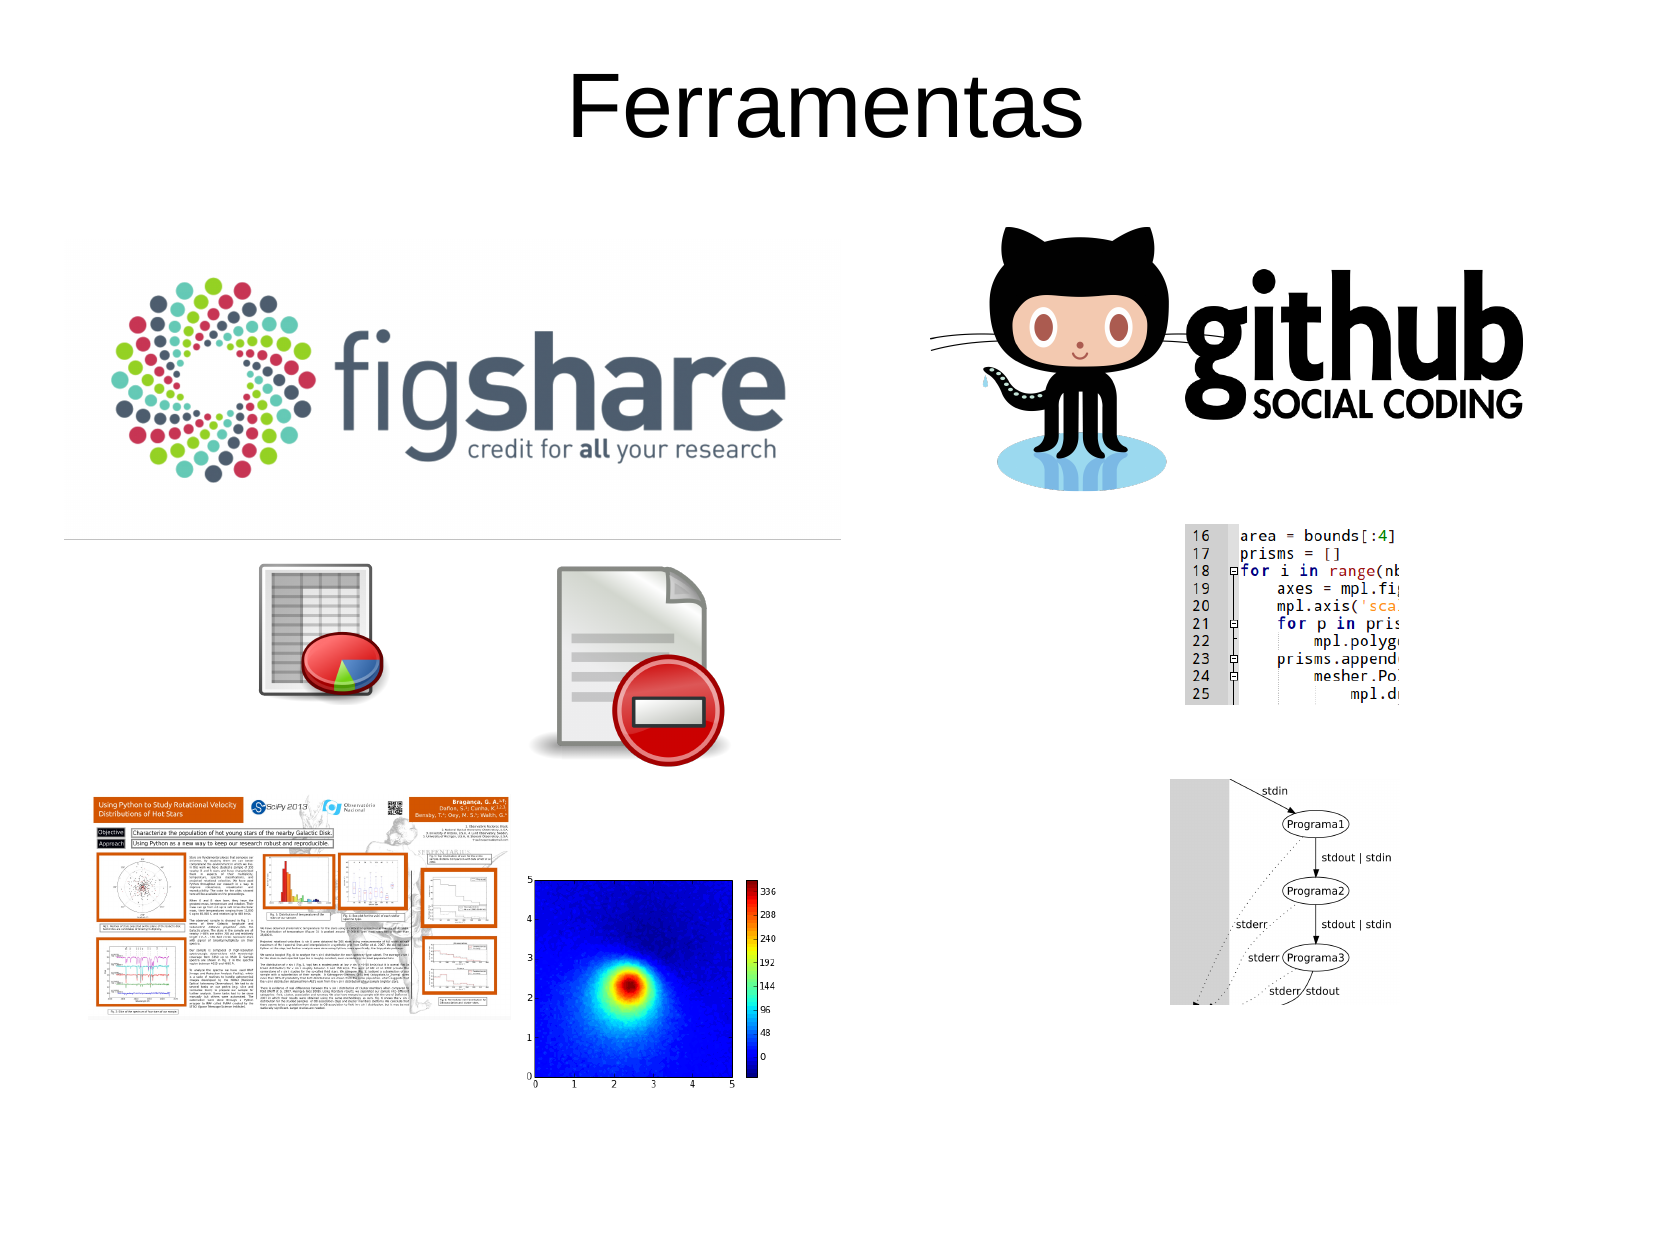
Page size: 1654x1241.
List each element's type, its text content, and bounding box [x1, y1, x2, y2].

picture [240, 554, 391, 706]
picture [930, 209, 1523, 511]
picture [1170, 779, 1400, 1006]
picture [525, 554, 737, 781]
title Ferramentas [82, 2, 1571, 210]
picture [1185, 524, 1399, 706]
picture [520, 869, 781, 1096]
picture [88, 794, 511, 1021]
picture [64, 239, 841, 541]
